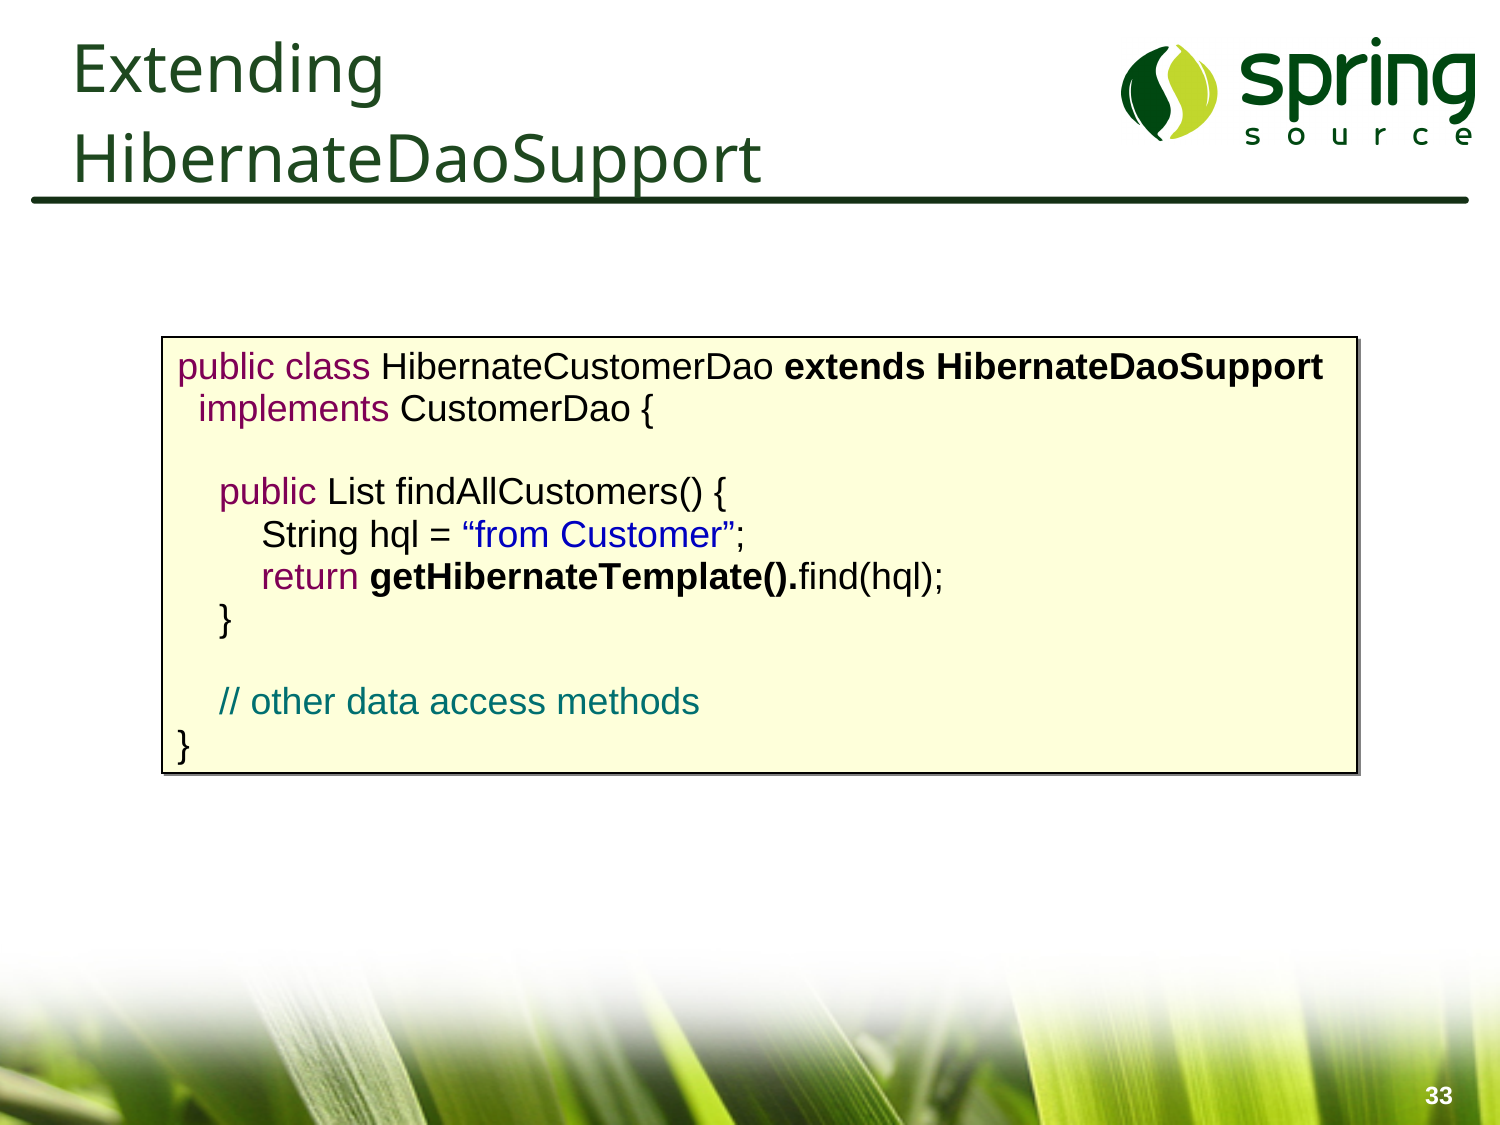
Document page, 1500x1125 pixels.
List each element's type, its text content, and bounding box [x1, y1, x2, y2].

picture [0, 944, 1500, 1125]
title Extending HibernateDaoSupport [56, 13, 1089, 191]
text_box public class HibernateCustomerDao extends HibernateDaoSupport implements CustomerDao { public List findAllCustomers() { String hql = “from Customer”; return getHibernateTemplate().find(hql); } // other data access methods } [162, 337, 1358, 773]
picture [1121, 37, 1475, 145]
